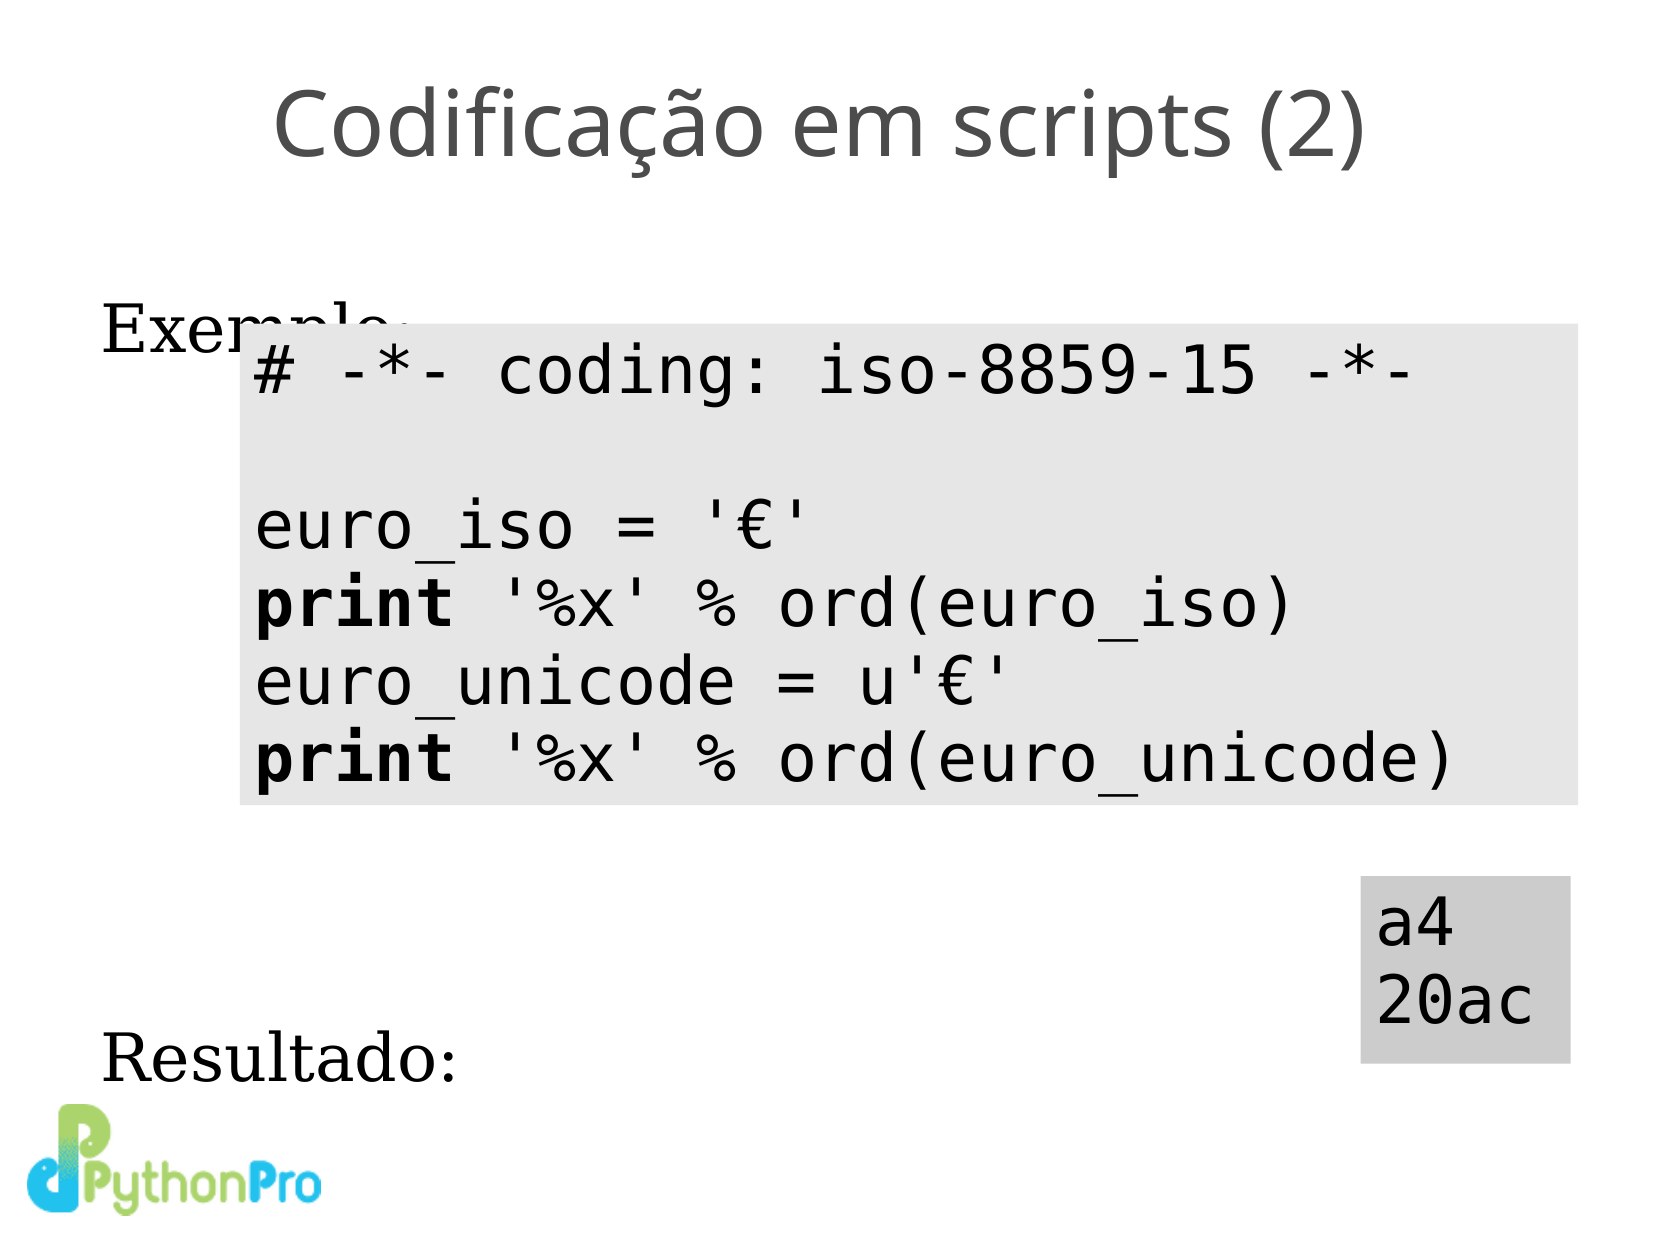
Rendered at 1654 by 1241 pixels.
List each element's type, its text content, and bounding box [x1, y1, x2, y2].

text_box # -*- coding: iso-8859-15 -*- euro_iso = '€' print '%x' % ord(euro_iso) euro_unicode = u'€' print '%x' % ord(euro_unicode) [239, 323, 1579, 806]
title Codificação em scripts (2) [75, 17, 1564, 226]
picture [27, 1104, 321, 1216]
list Exemplo: Resultado: [82, 290, 1571, 1109]
text_box a4 20ac [1360, 876, 1571, 1064]
